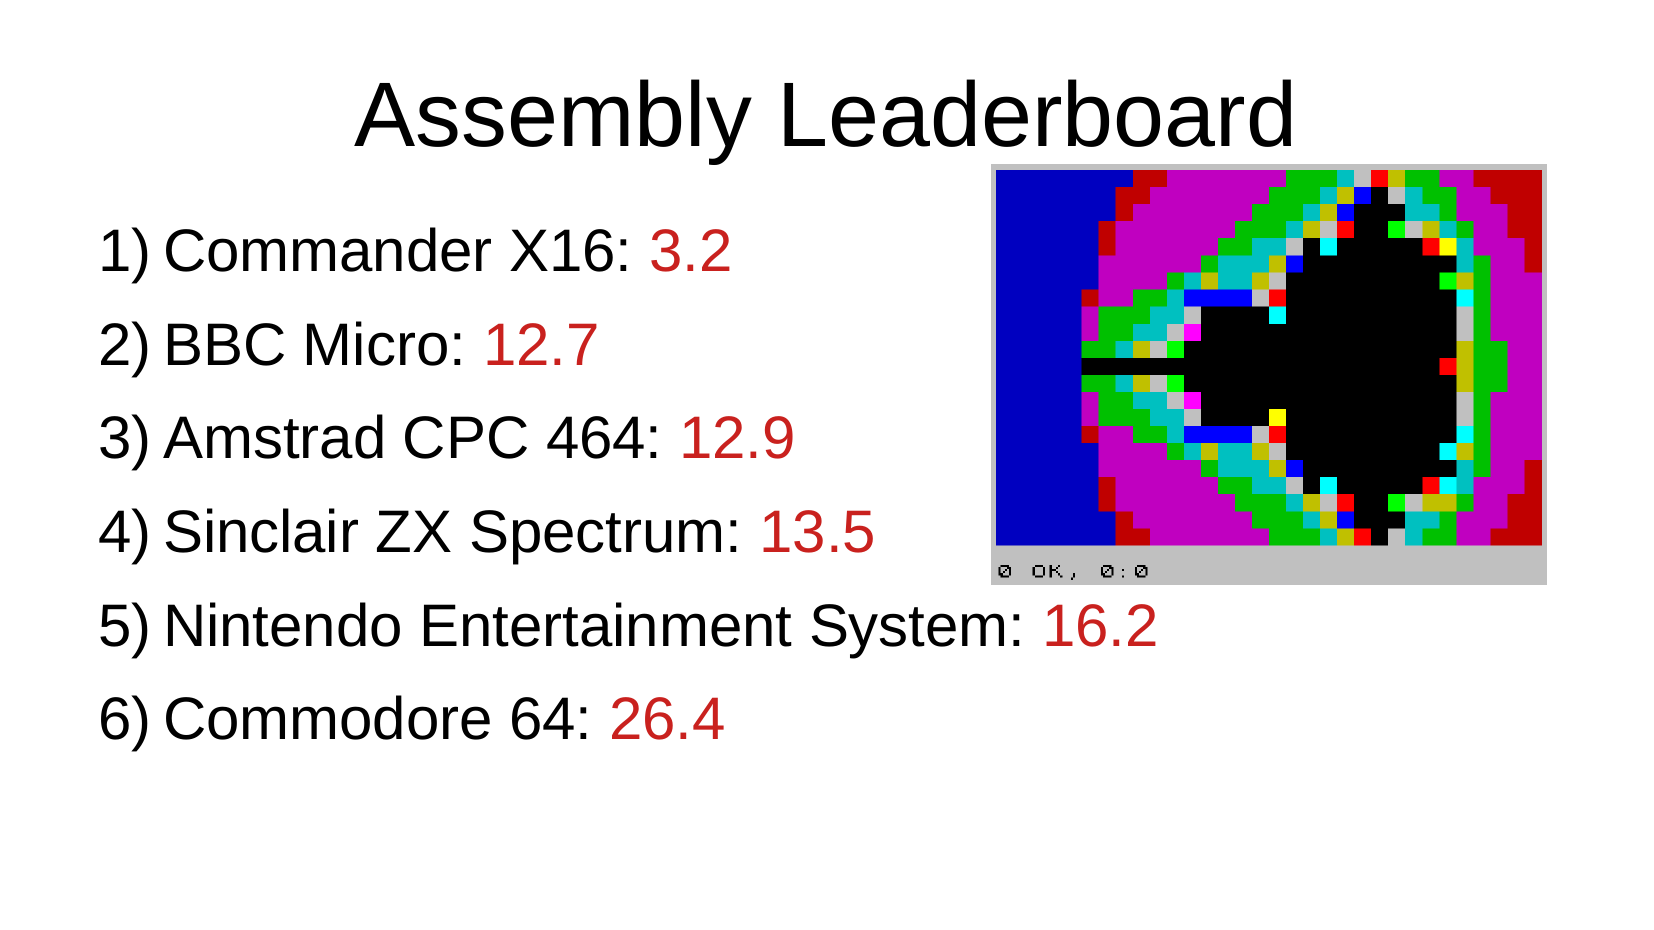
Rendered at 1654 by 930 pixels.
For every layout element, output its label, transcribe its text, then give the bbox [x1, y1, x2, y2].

title Assembly Leaderboard [82, 37, 1571, 193]
picture [991, 164, 1547, 586]
list Commander X16: 3.2 BBC Micro: 12.7 Amstrad CPC 464: 12.9 Sinclair ZX Spectrum: 13.5 Nintendo Entertainment System: 16.2 Commodore 64: 26.4 [82, 217, 1571, 757]
